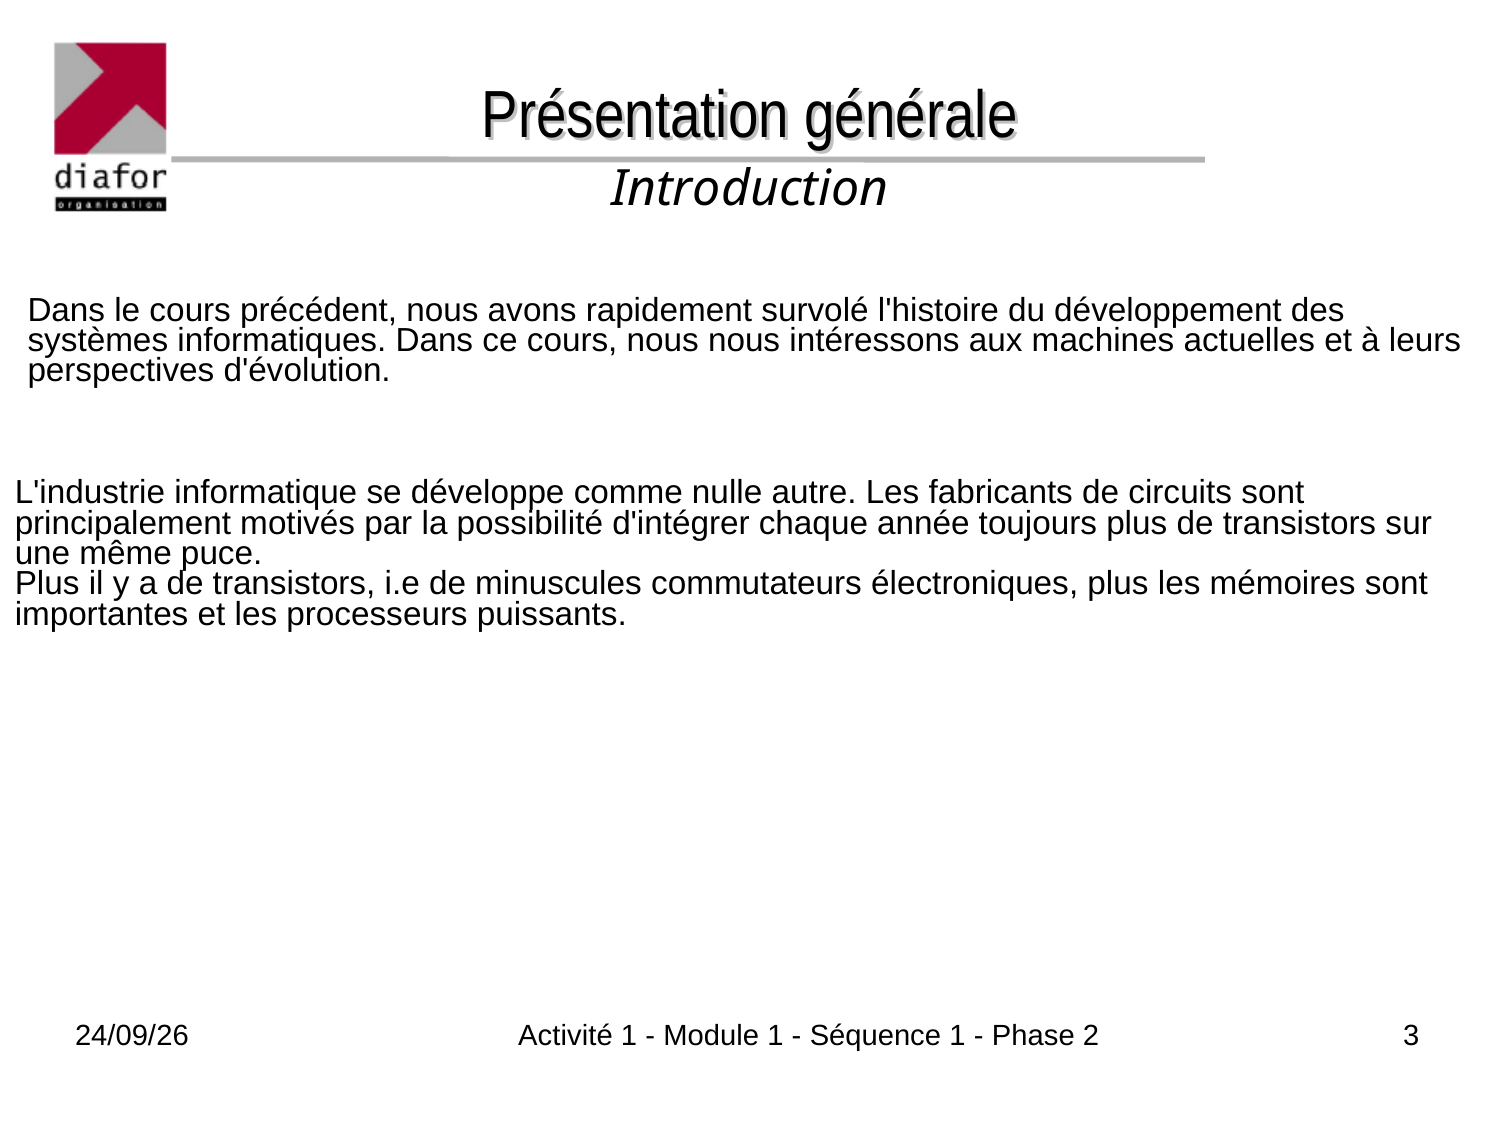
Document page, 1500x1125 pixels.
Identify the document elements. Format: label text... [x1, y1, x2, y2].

title Présentation générale Introduction [75, 45, 1426, 250]
text_box Dans le cours précédent, nous avons rapidement survolé l'histoire du développement des systèmes informatiques. Dans ce cours, nous nous intéressons aux machines actuelles et à leurs perspectives d'évolution. [12, 289, 1488, 396]
text_box L'industrie informatique se développe comme nulle autre. Les fabricants de circuits sont principalement motivés par la possibilité d'intégrer chaque année toujours plus de transistors sur une même puce. Plus il y a de transistors, i.e de minuscules commutateurs électroniques, plus les mémoires sont importantes et les processeurs puissants. [0, 472, 1500, 639]
picture [53, 42, 168, 213]
